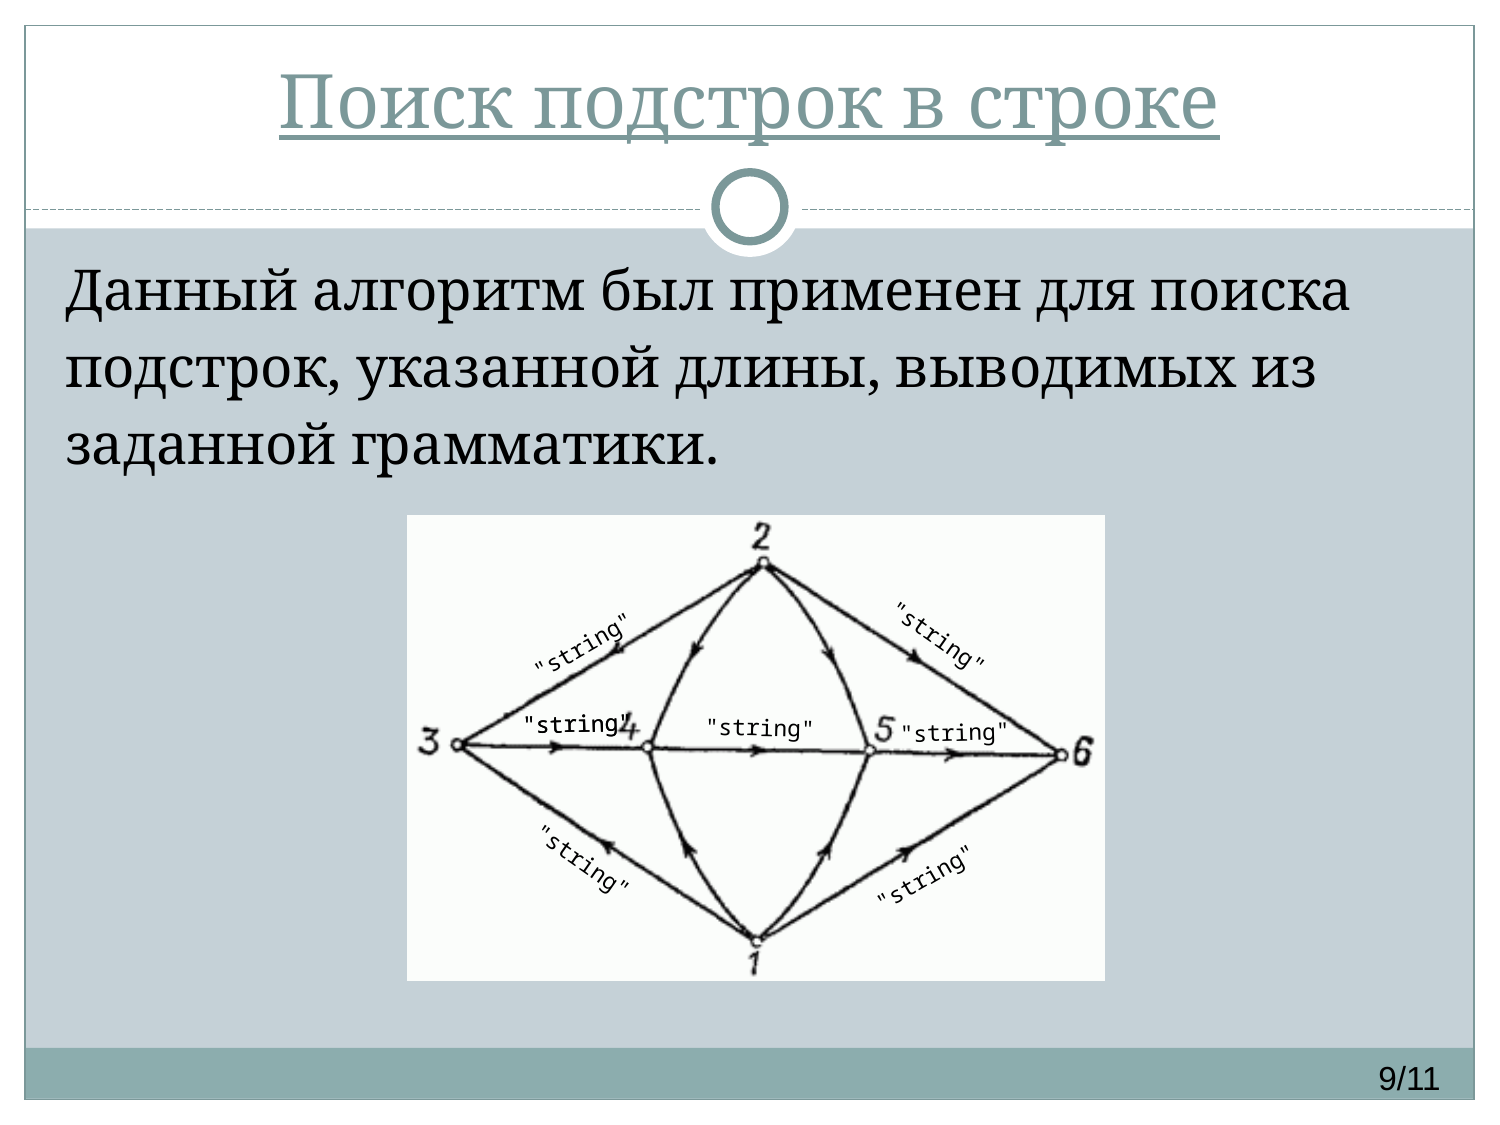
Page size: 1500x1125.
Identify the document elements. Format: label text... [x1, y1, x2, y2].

text_box "string" [510, 571, 686, 697]
text_box "string" [514, 802, 684, 939]
picture [407, 515, 1105, 981]
text_box "string" [853, 803, 1028, 929]
text_box <номер>/11 [1370, 1053, 1500, 1125]
text_box "string" [884, 705, 1063, 766]
text_box "string" [689, 702, 868, 749]
text_box "string" [870, 578, 1040, 715]
text_box "string" [506, 696, 686, 745]
list Данный алгоритм был применен для поиска подстрок, указанной длины, выводимых из заданной грамматики. [0, 250, 1441, 1001]
title Поиск подстрок в строке [49, 37, 1450, 162]
